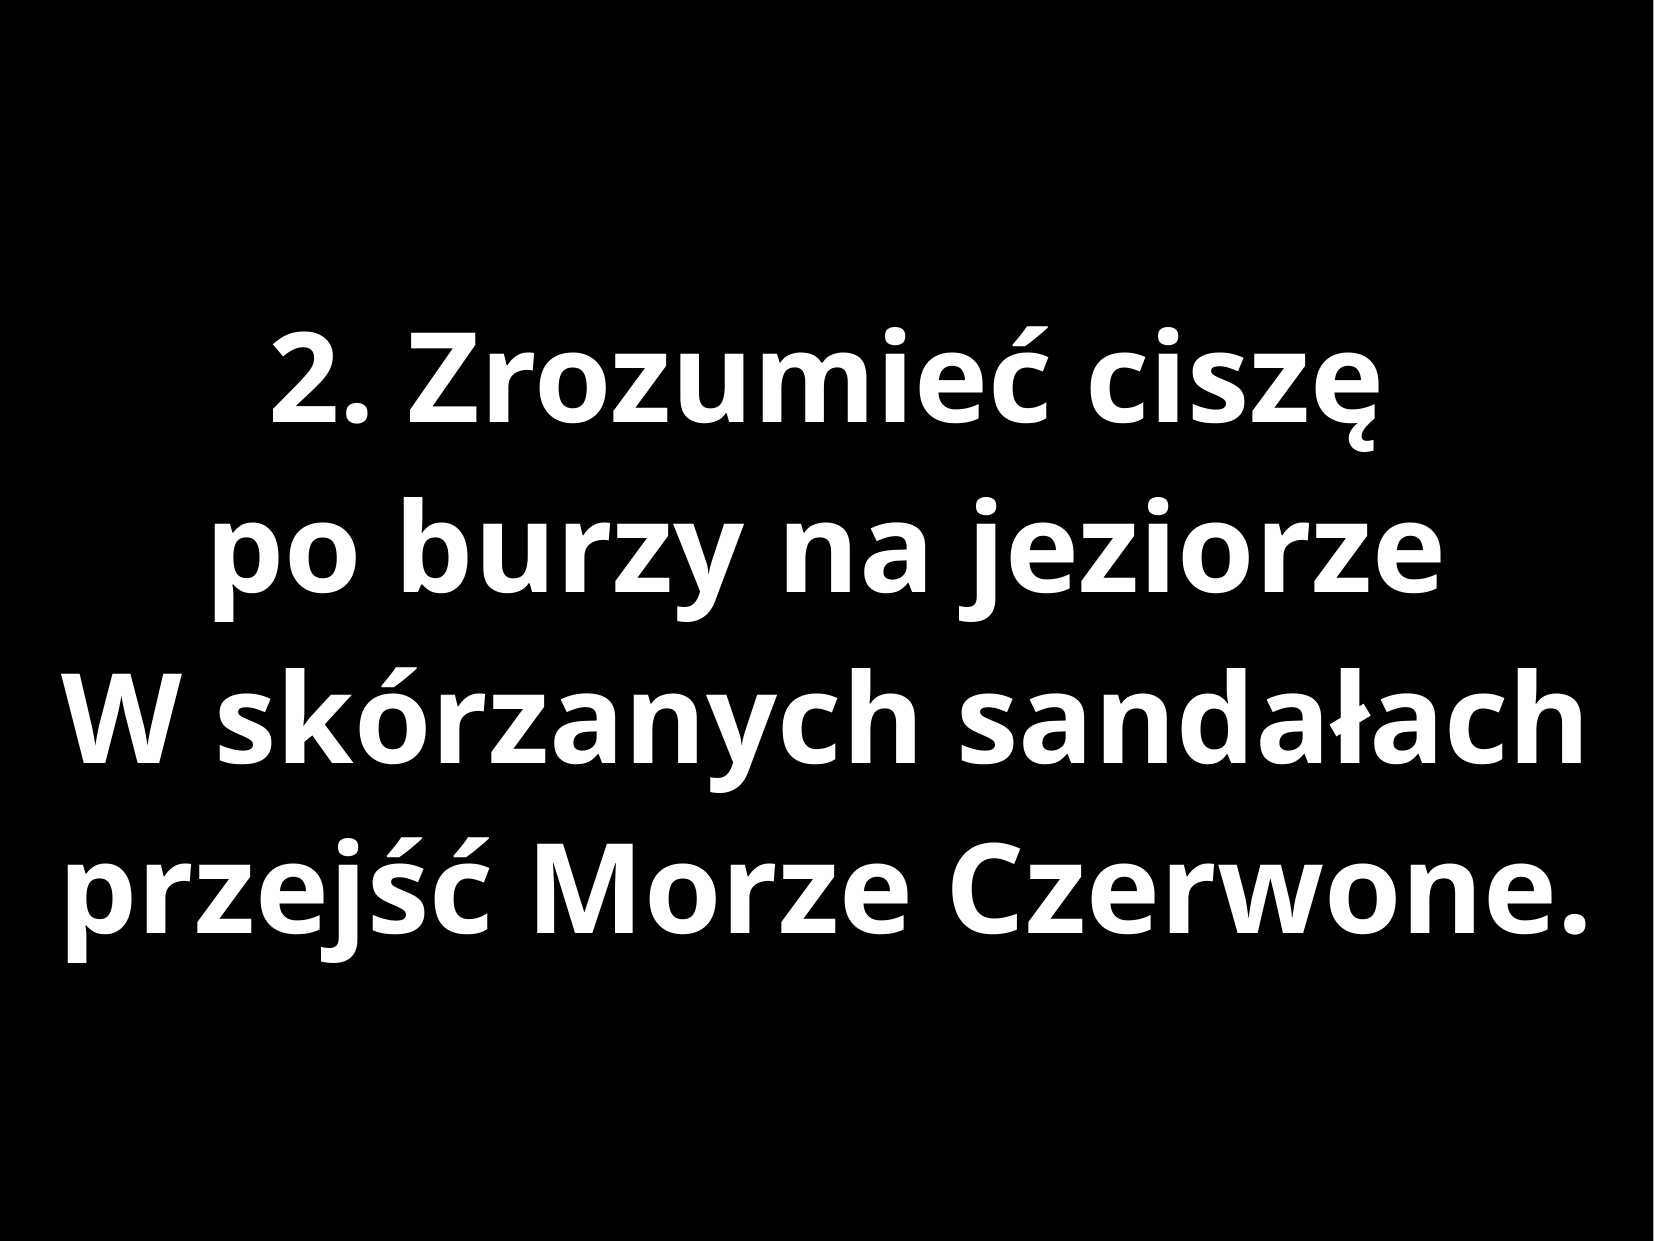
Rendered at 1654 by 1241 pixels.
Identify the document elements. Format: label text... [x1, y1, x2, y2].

title 2. Zrozumieć ciszę po burzy na jeziorze W skórzanych sandałach przejść Morze Czerwone. [0, 0, 1654, 1241]
